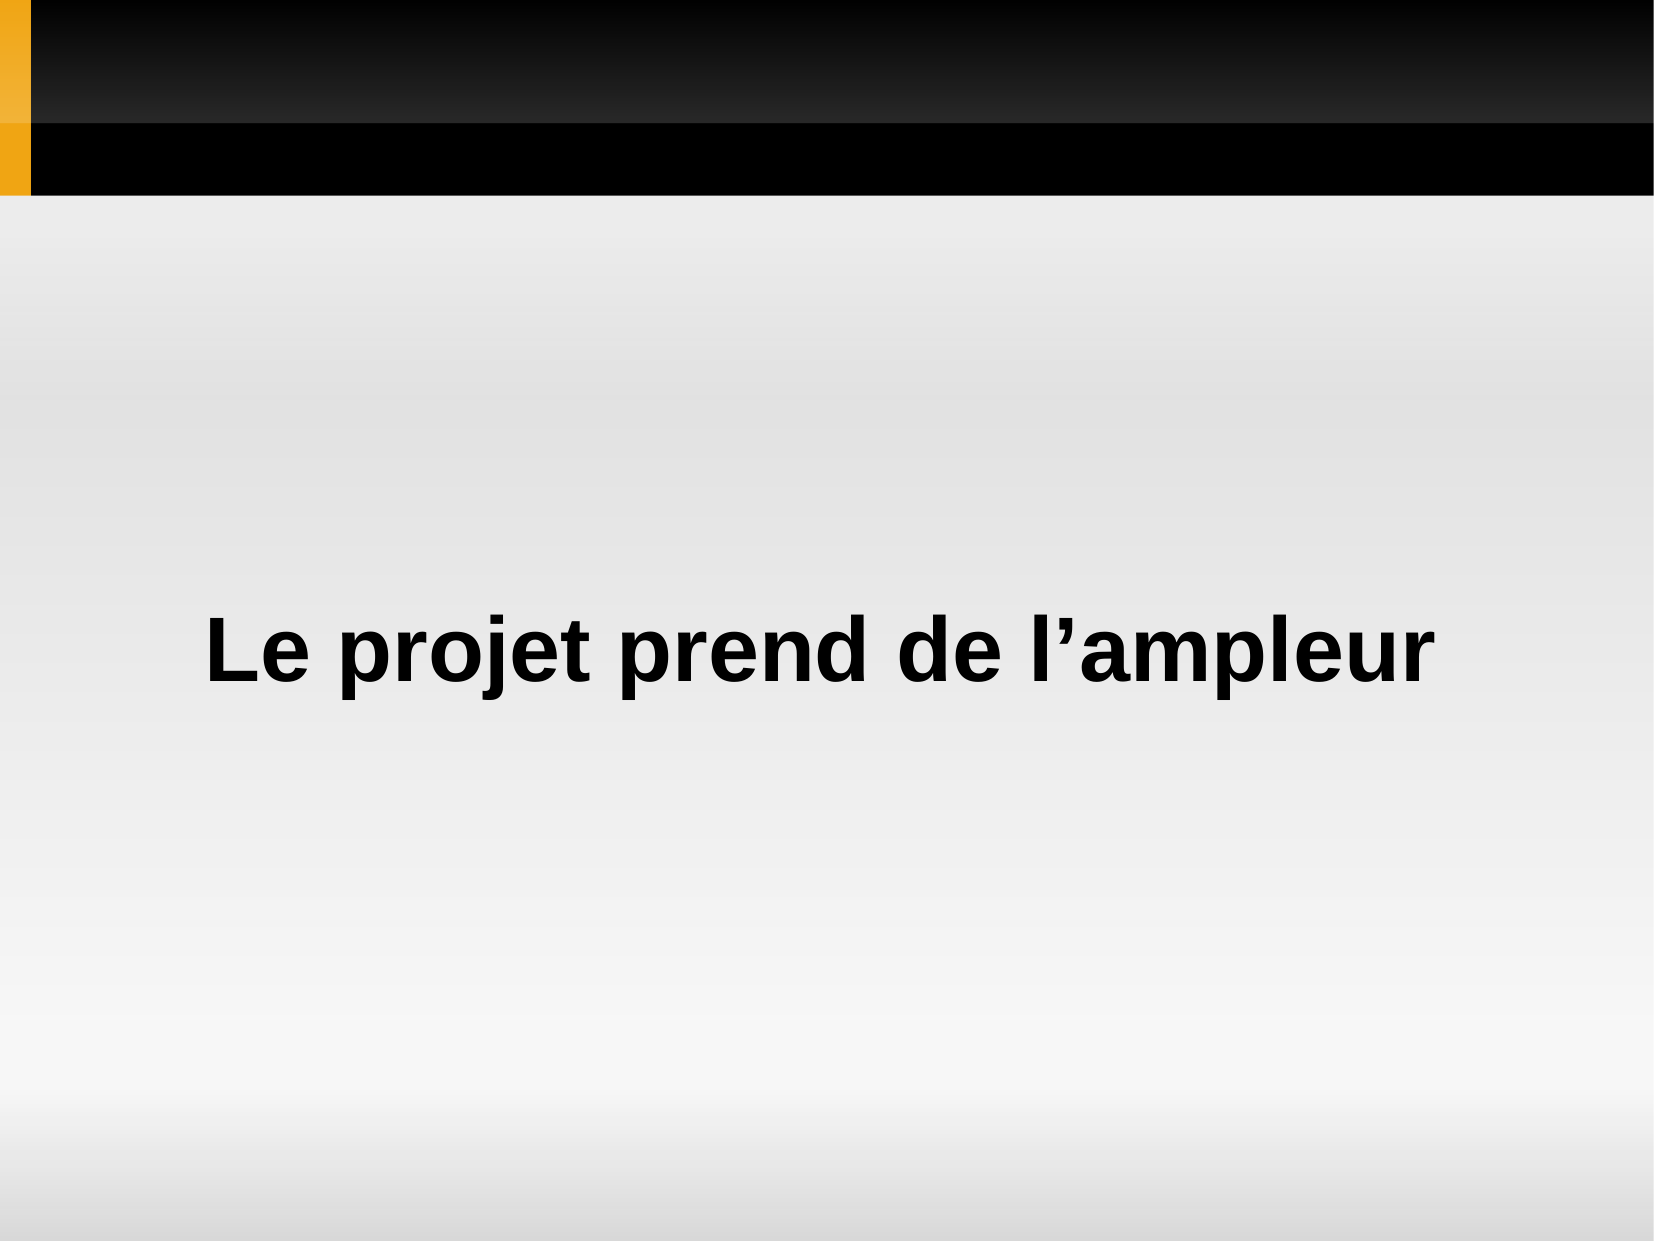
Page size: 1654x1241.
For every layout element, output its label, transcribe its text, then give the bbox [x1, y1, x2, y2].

title Le projet prend de l’ampleur [76, 545, 1565, 754]
picture [0, 0, 1654, 1241]
